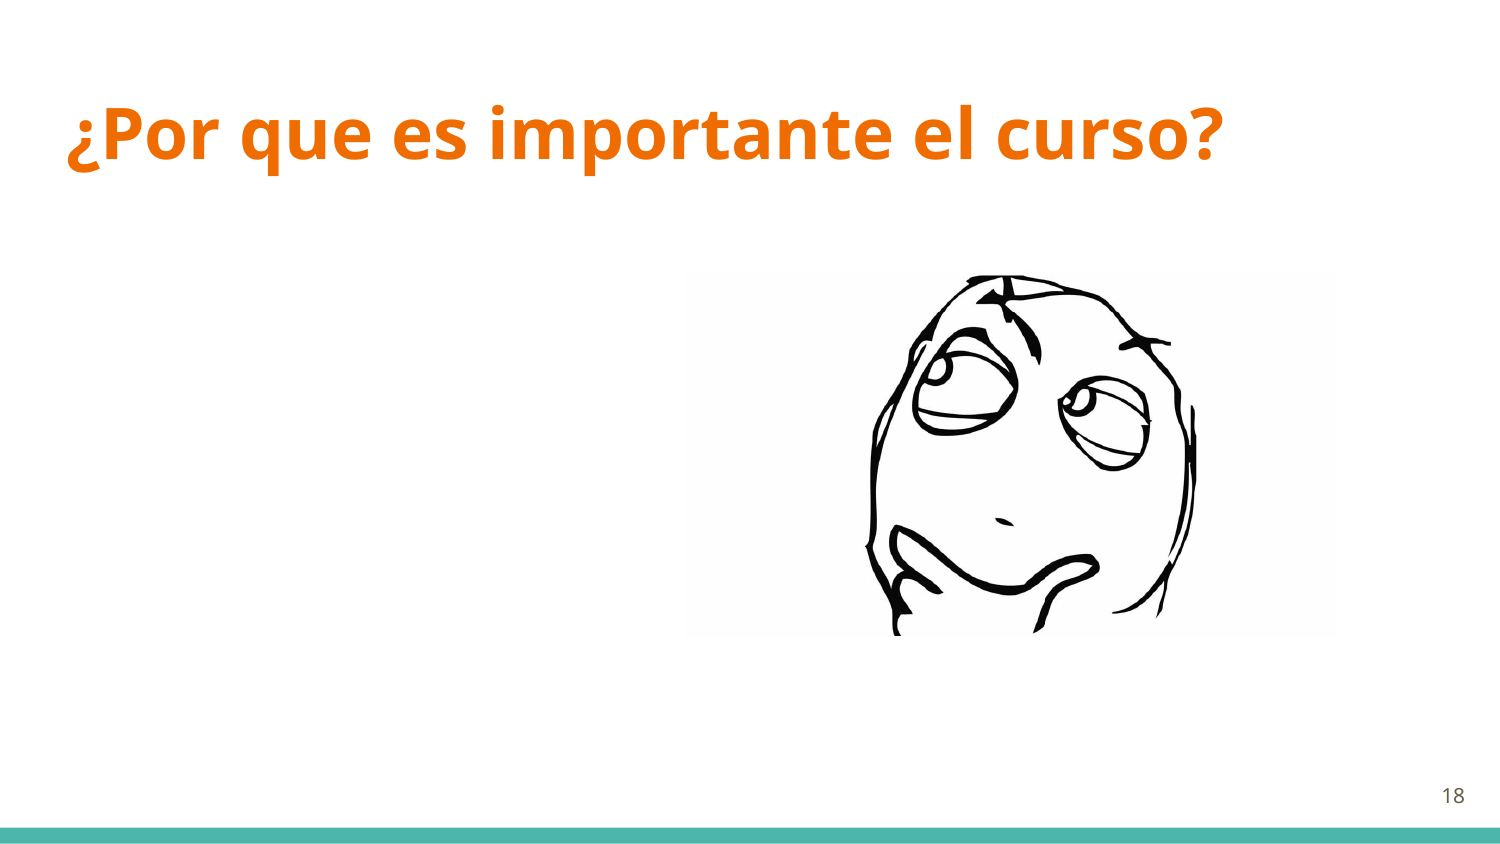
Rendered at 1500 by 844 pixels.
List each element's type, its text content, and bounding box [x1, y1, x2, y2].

title ¿Por que es importante el curso? [51, 72, 1449, 189]
slide_number <number> [1389, 764, 1480, 830]
picture [685, 271, 1337, 638]
